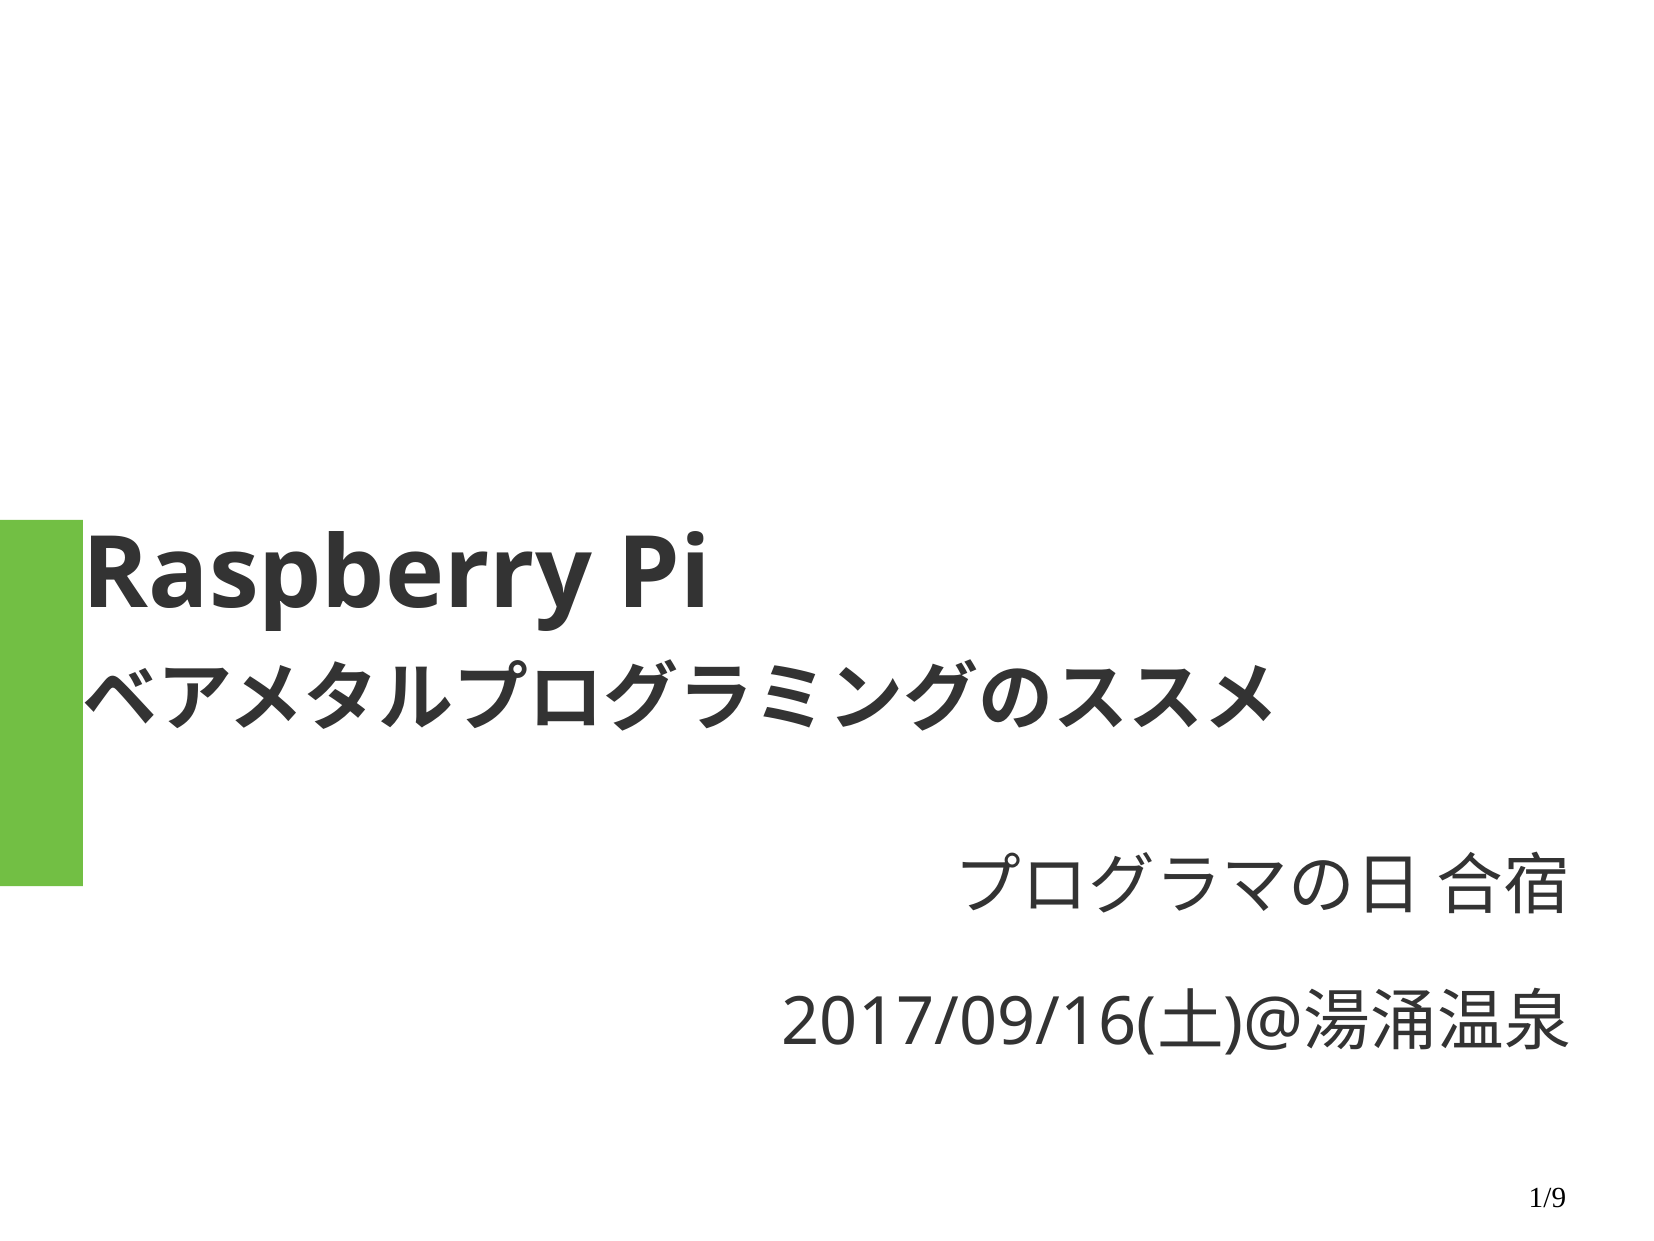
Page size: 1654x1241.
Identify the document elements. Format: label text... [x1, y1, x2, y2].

title Raspberry Pi ベアメタルプログラミングのススメ [82, 517, 1571, 729]
subtitle プログラマの日 合宿 2017/09/16(土)@湯涌温泉 [82, 849, 1571, 1046]
